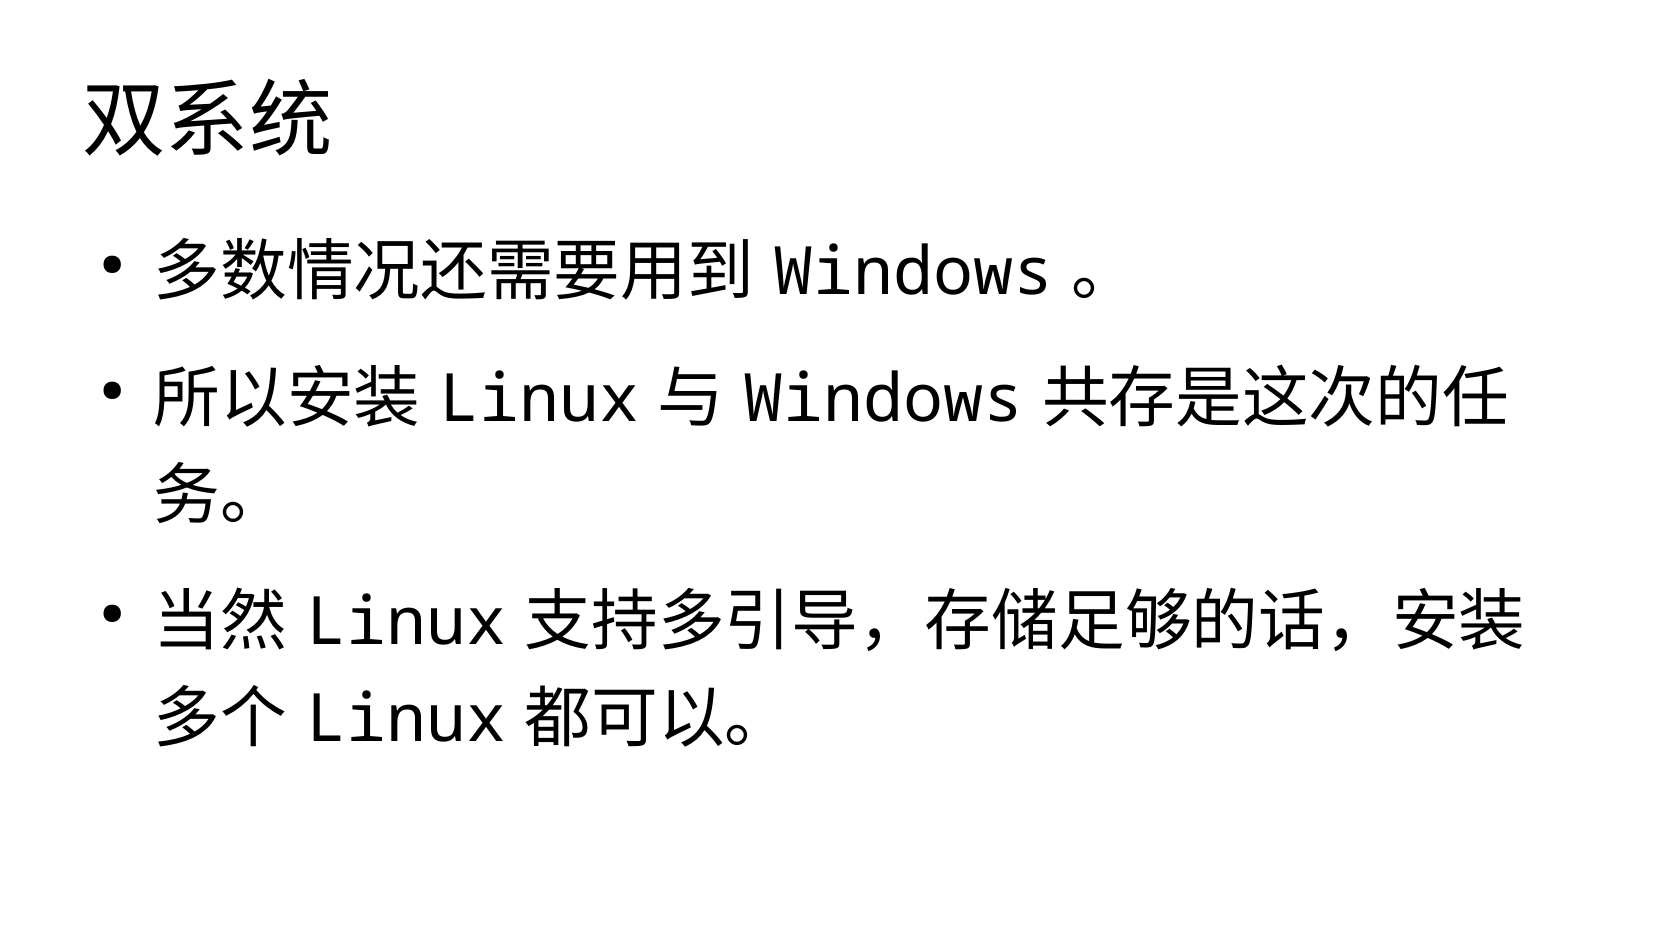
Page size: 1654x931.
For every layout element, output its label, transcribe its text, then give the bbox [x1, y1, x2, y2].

list 多数情况还需要用到Windows。 所以安装Linux与Windows共存是这次的任务。 当然Linux支持多引导，存储足够的话，安装多个Linux都可以。 [82, 217, 1571, 827]
title 双系统 [82, 37, 1571, 189]
